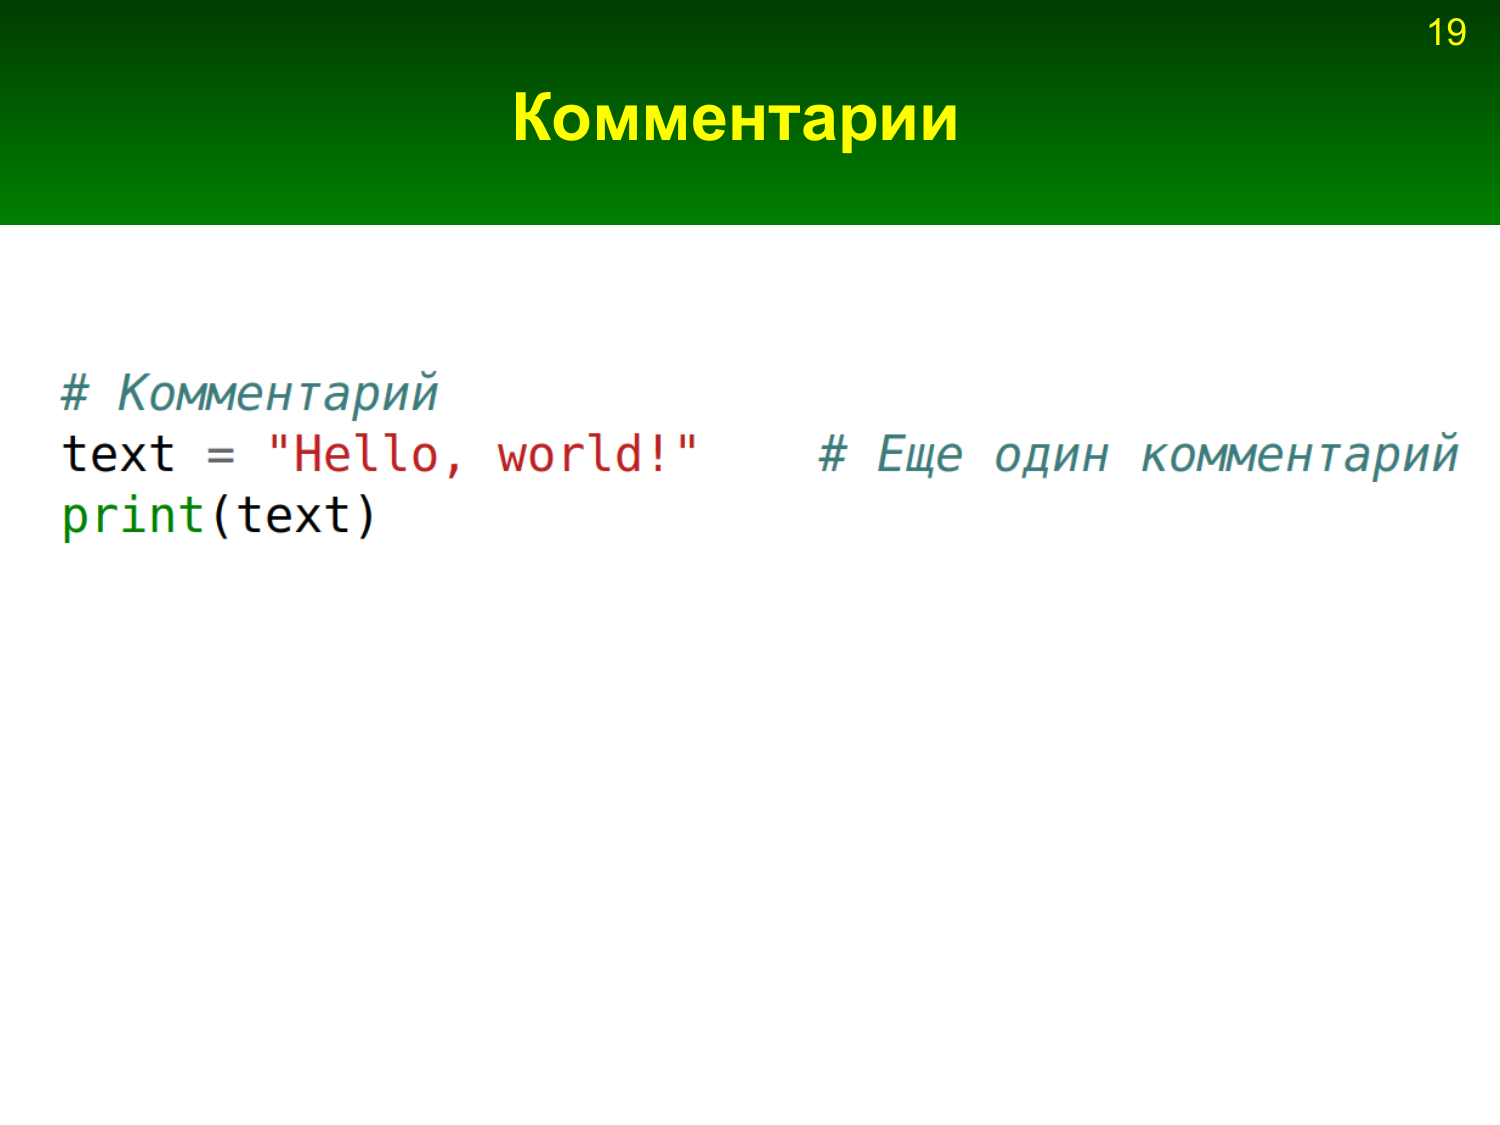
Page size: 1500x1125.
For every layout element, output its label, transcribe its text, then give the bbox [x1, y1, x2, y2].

picture [35, 354, 1477, 559]
title Комментарии [47, 11, 1426, 215]
